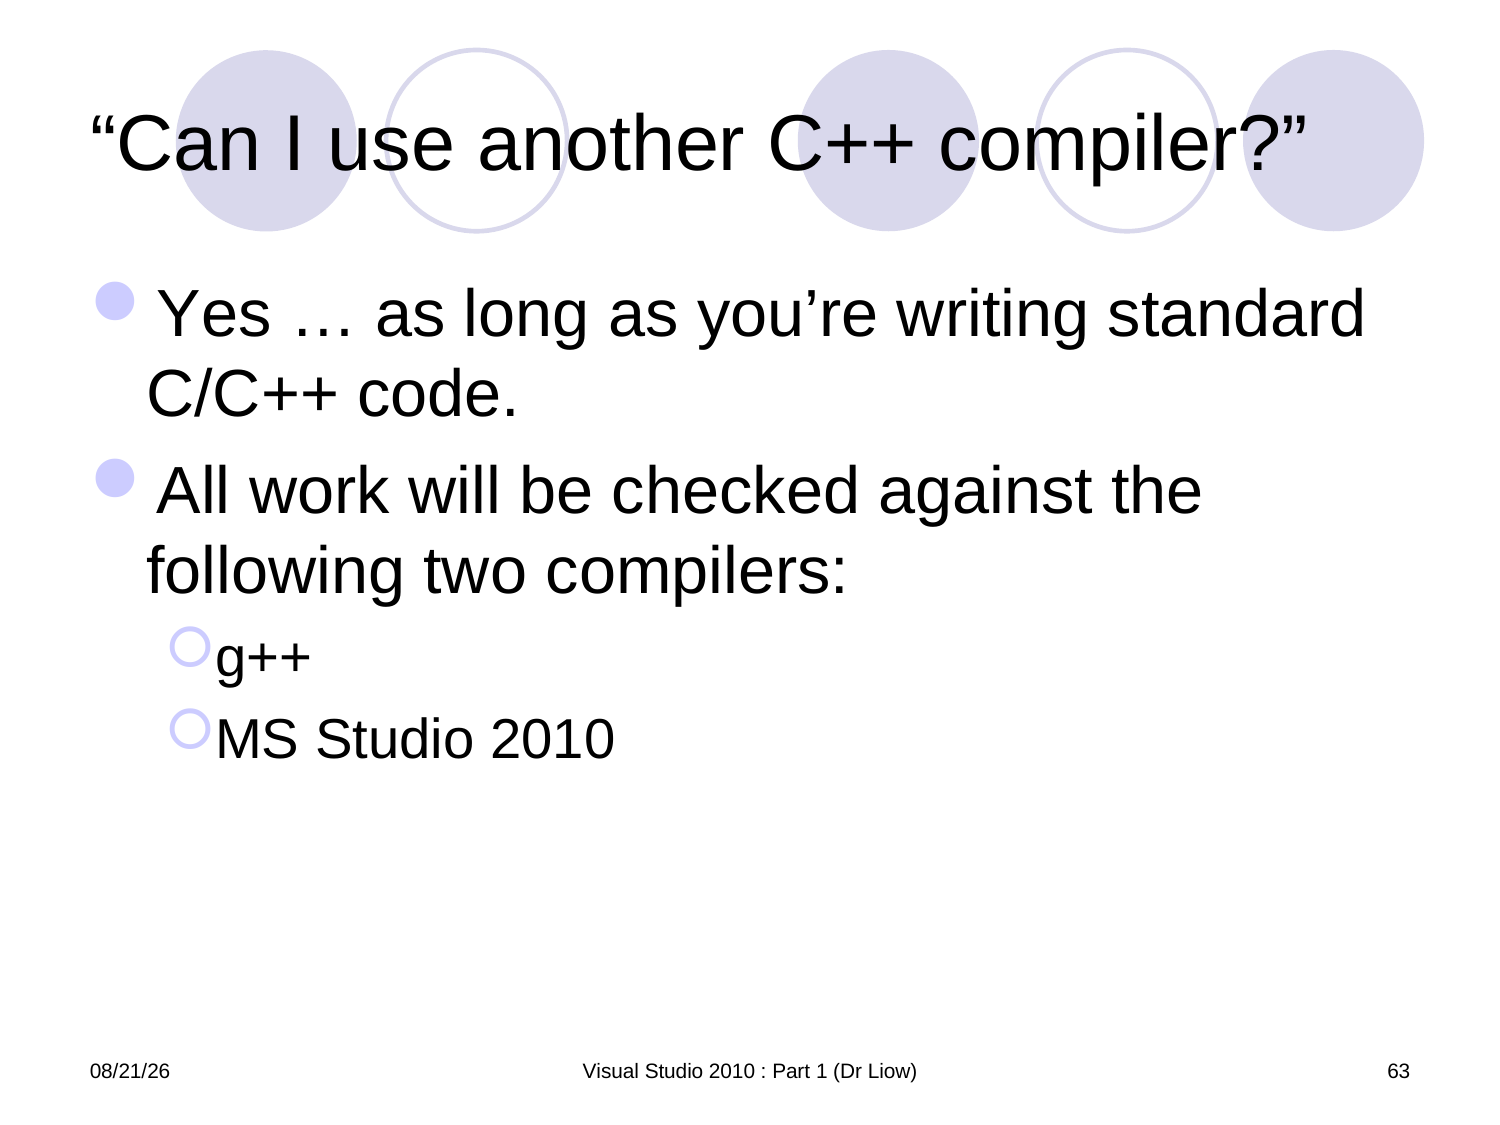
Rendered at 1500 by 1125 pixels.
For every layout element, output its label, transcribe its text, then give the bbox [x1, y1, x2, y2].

text_box Visual Studio 2010 : Part 1 (Dr Liow) [512, 1049, 988, 1101]
text_box 08/22/12 [74, 1049, 426, 1101]
title “Can I use another C++ compiler?” [75, 45, 1426, 233]
text_box <number> [1074, 1049, 1426, 1101]
list Yes … as long as you’re writing standard C/C++ code. All work will be checked against the following two compilers: g++ MS Studio 2010 [75, 262, 1426, 1006]
